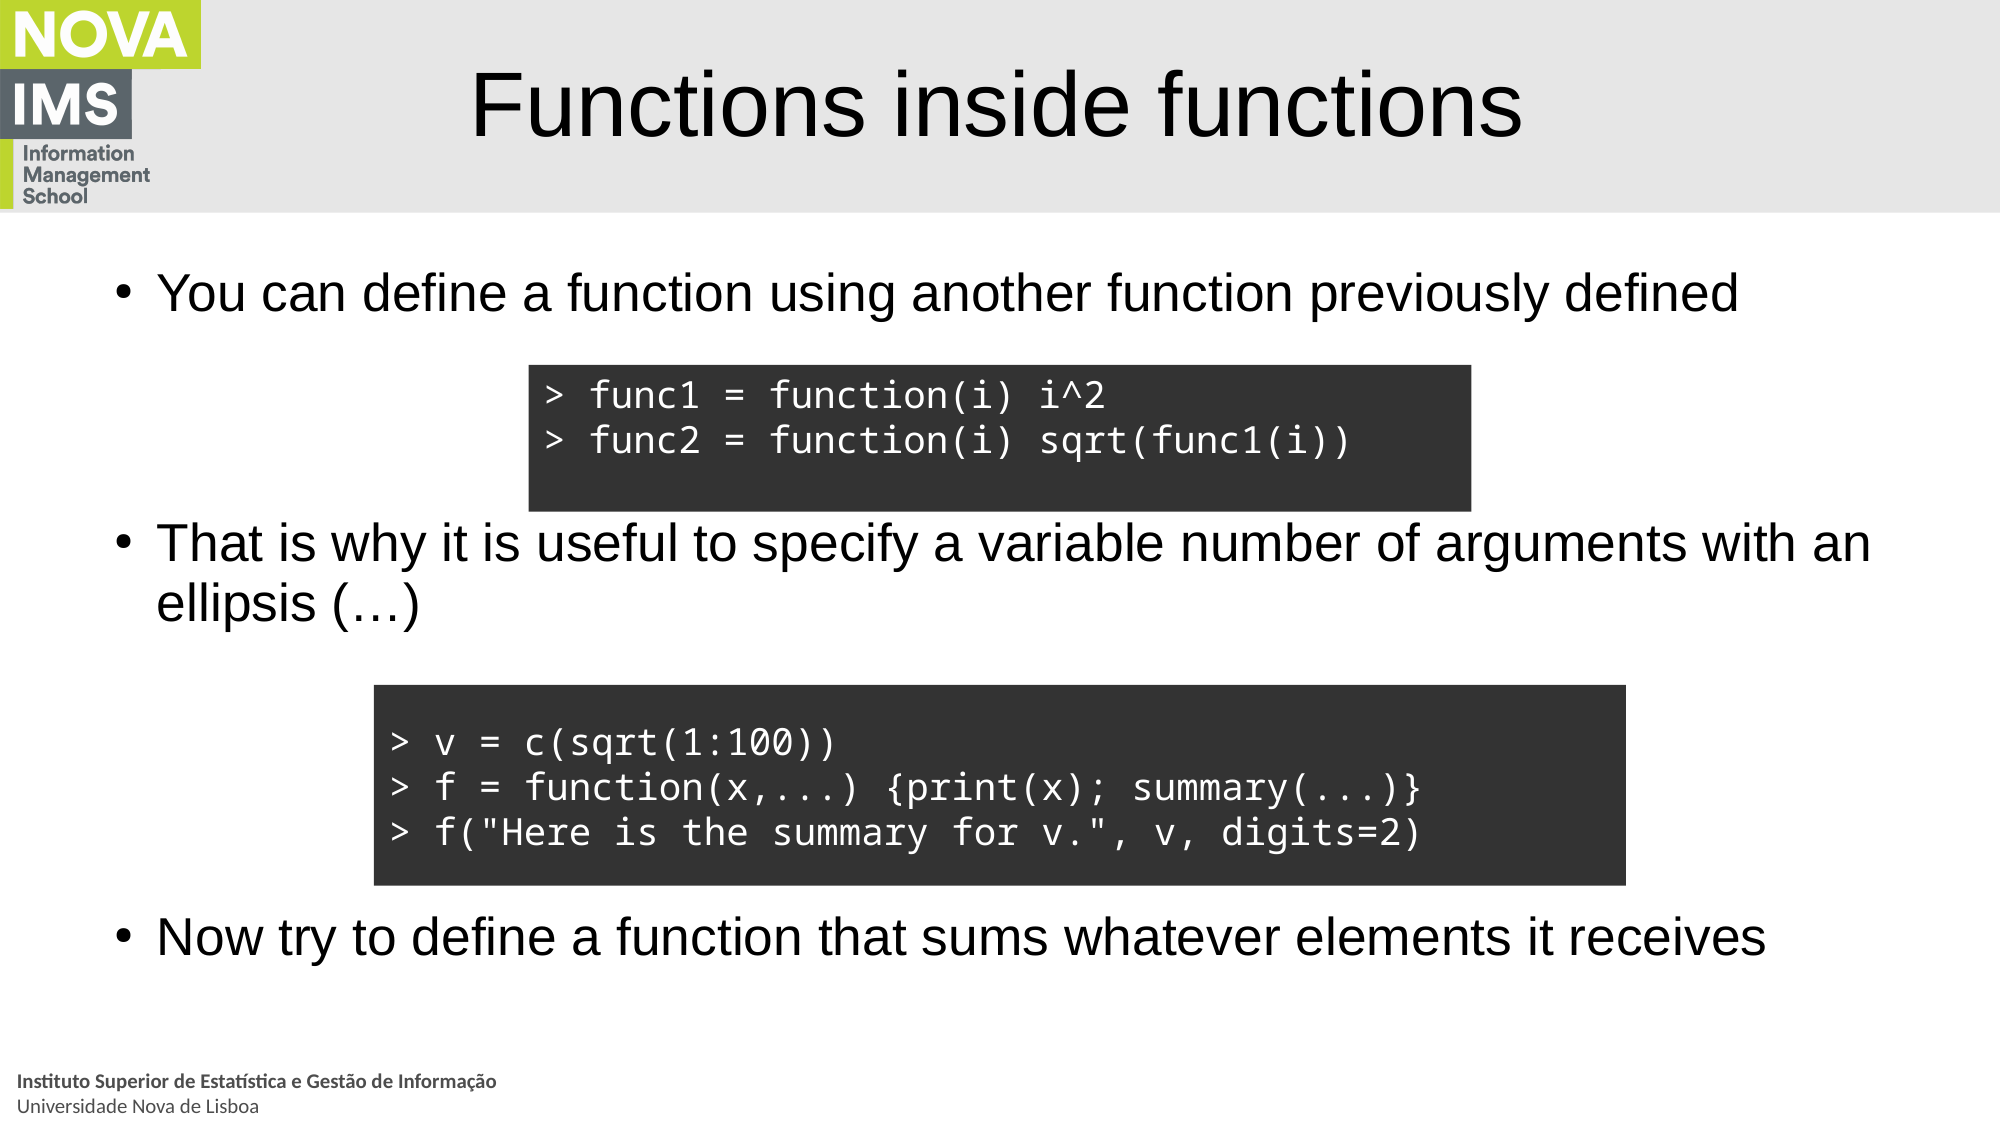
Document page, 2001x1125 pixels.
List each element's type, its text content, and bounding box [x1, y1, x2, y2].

title Functions inside functions [94, 19, 1902, 189]
text_box > func1 = function(i) i^2 > func2 = function(i) sqrt(func1(i)) [528, 364, 1472, 512]
picture [0, 0, 201, 209]
text_box > v = c(sqrt(1:100)) > f = function(x,...) {print(x); summary(...)} > f("Here is the summary for v.", v, digits=2) [373, 684, 1626, 886]
list You can define a function using another function previously defined That is why it is useful to specify a variable number of arguments with an ellipsis (…) Now try to define a function that sums whatever elements it receives [99, 263, 1900, 969]
